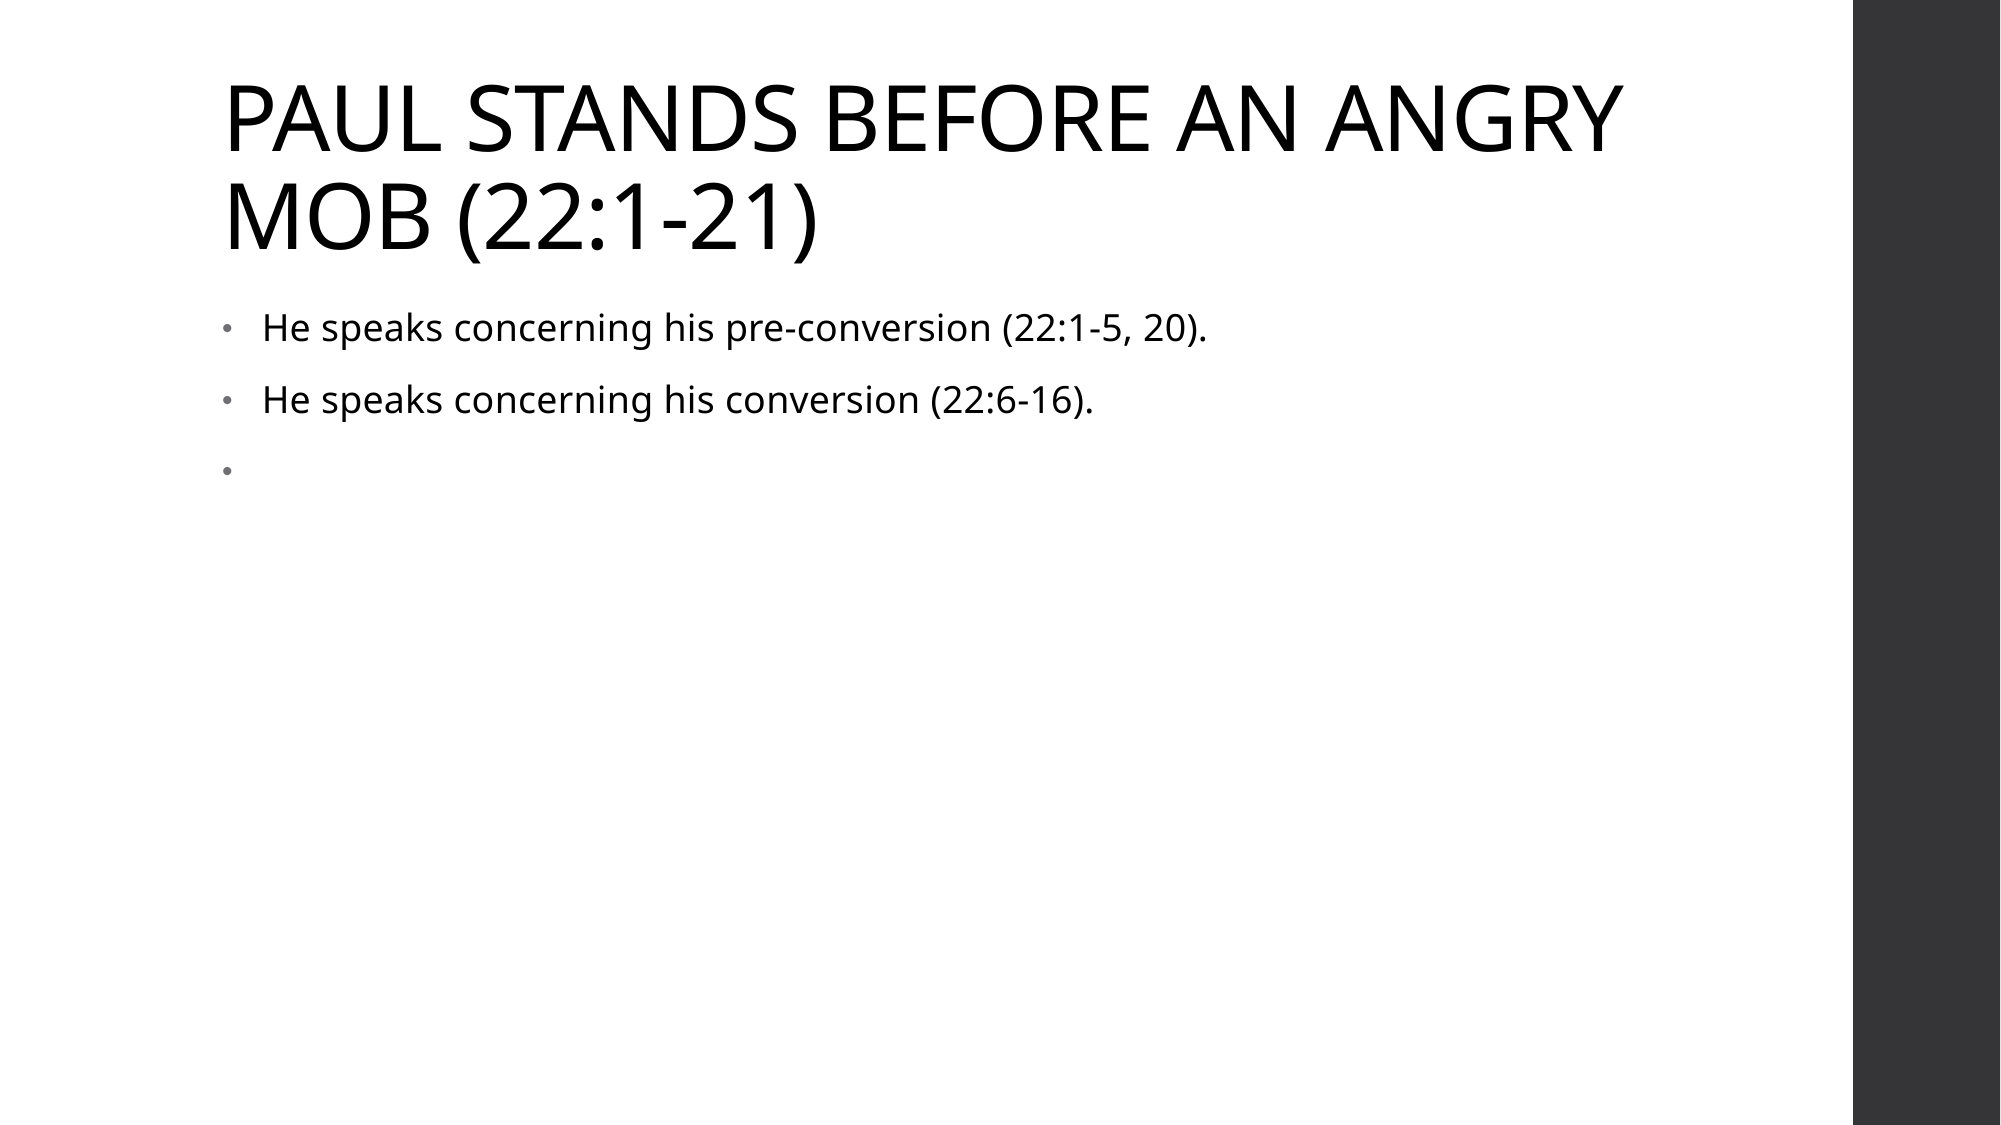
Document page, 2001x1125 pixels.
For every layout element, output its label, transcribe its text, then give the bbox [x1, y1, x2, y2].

list He speaks concerning his pre-conversion (22:1-5, 20). He speaks concerning his conversion (22:6-16). [206, 299, 1617, 1014]
title PAUL STANDS BEFORE AN ANGRY MOB (22:1-21) [206, 60, 1797, 278]
